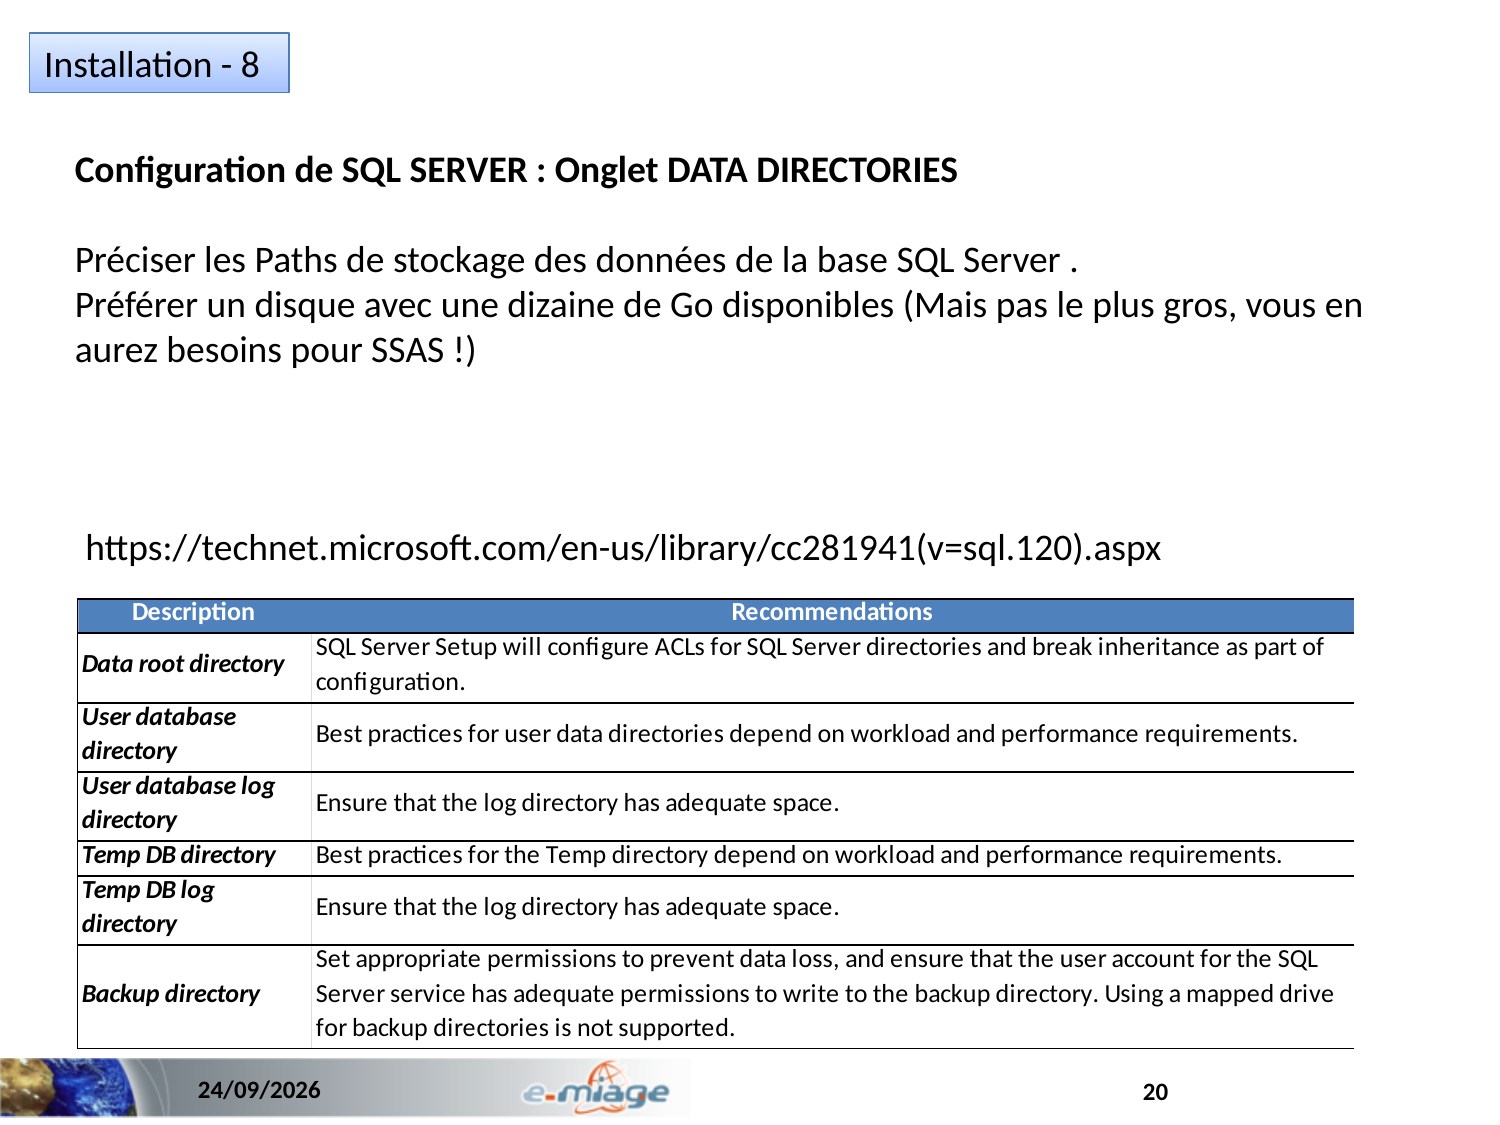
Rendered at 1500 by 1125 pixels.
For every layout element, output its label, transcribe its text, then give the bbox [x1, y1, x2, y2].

text_box Installation - 8 [29, 32, 290, 93]
picture [76, 597, 1356, 1051]
text_box Configuration de SQL SERVER : Onglet DATA DIRECTORIES Préciser les Paths de stockage des données de la base SQL Server . Préférer un disque avec une dizaine de Go disponibles (Mais pas le plus gros, vous en aurez besoins pour SSAS !) [60, 137, 1412, 378]
text_box https://technet.microsoft.com/en-us/library/cc281941(v=sql.120).aspx [70, 515, 1347, 576]
picture [0, 1058, 691, 1118]
